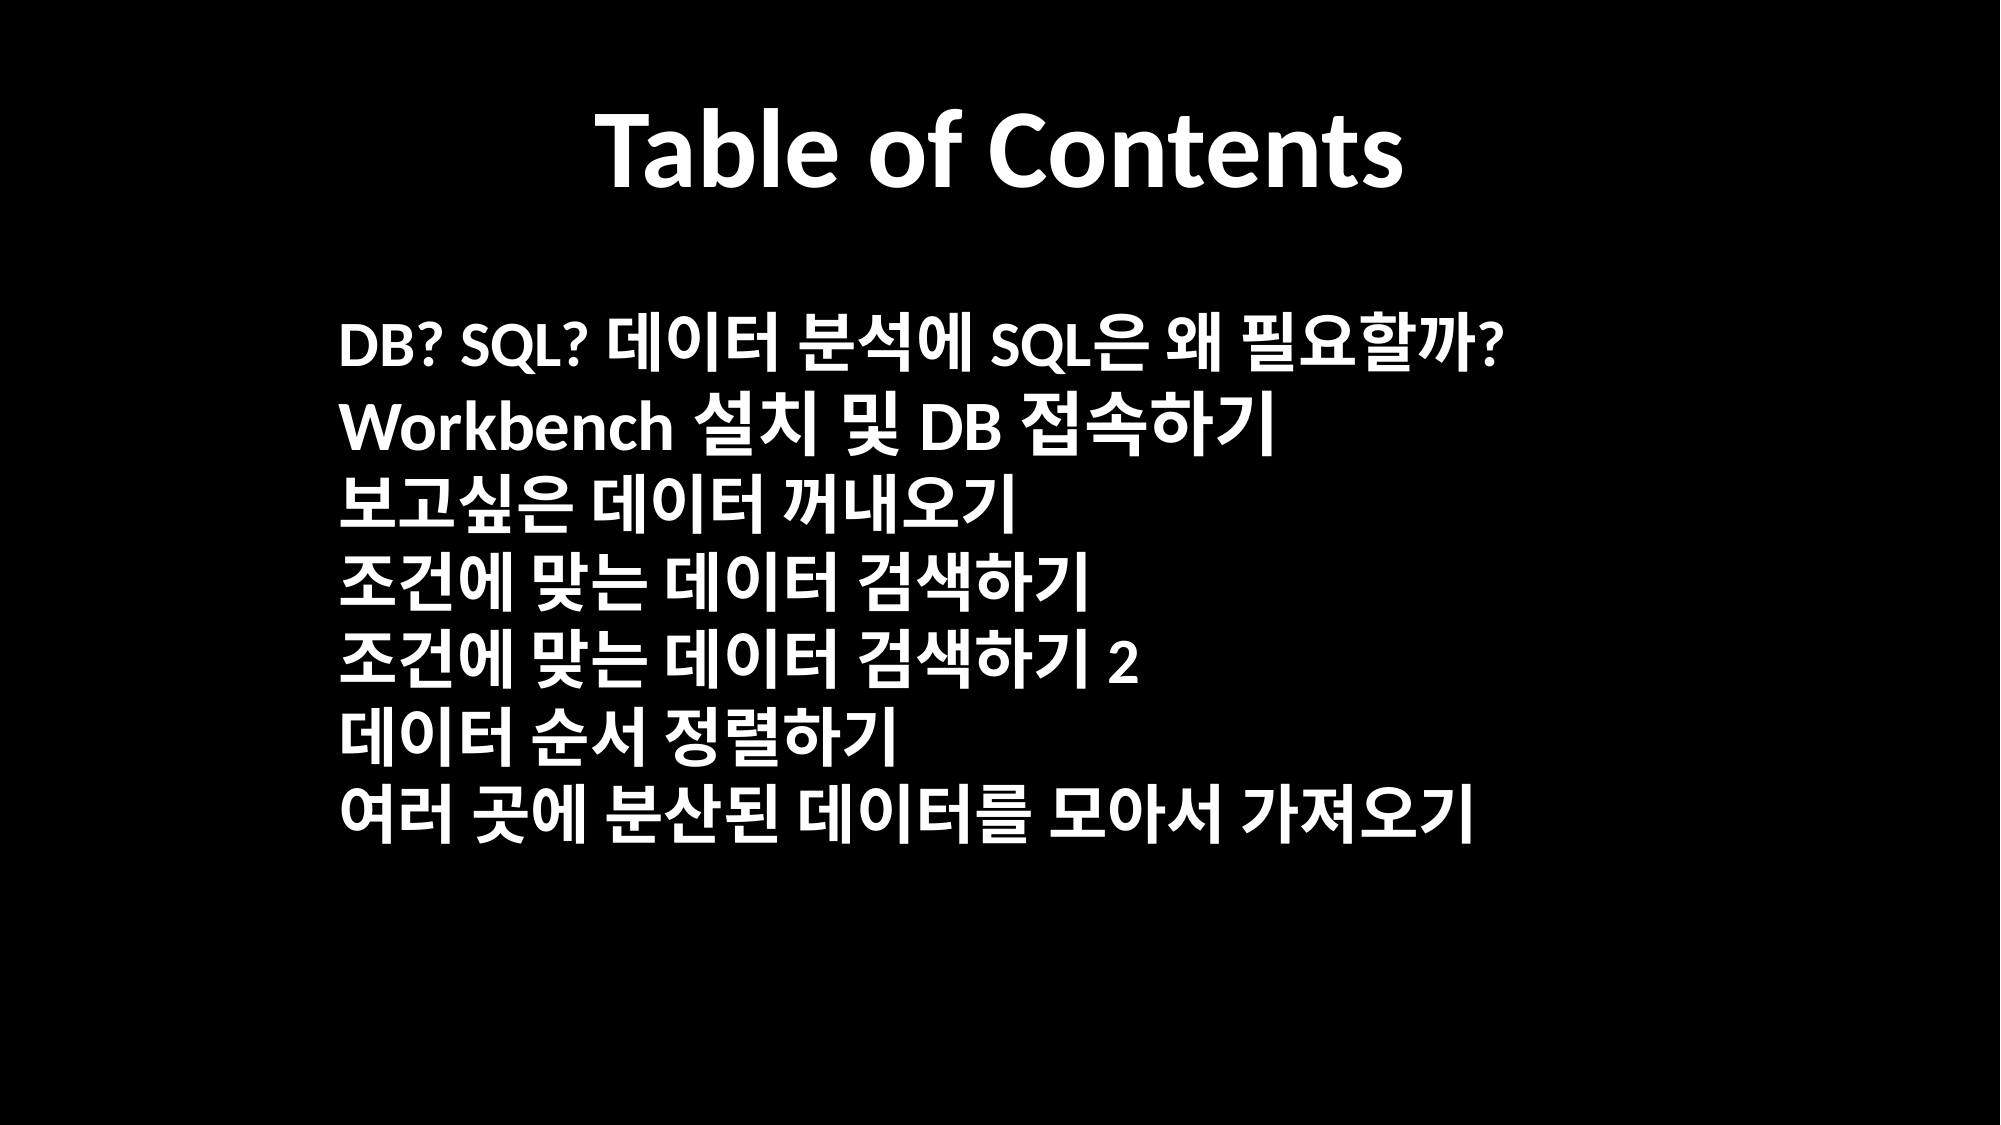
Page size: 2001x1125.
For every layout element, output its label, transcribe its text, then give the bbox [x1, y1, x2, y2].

title Table of Contents [407, 25, 1593, 178]
text_box DB? SQL? 데이터 분석에 SQL은 왜 필요할까? Workbench 설치 및 DB 접속하기 보고싶은 데이터 꺼내오기 조건에 맞는 데이터 검색하기 조건에 맞는 데이터 검색하기 2 데이터 순서 정렬하기 여러 곳에 분산된 데이터를 모아서 가져오기 [323, 294, 1677, 937]
